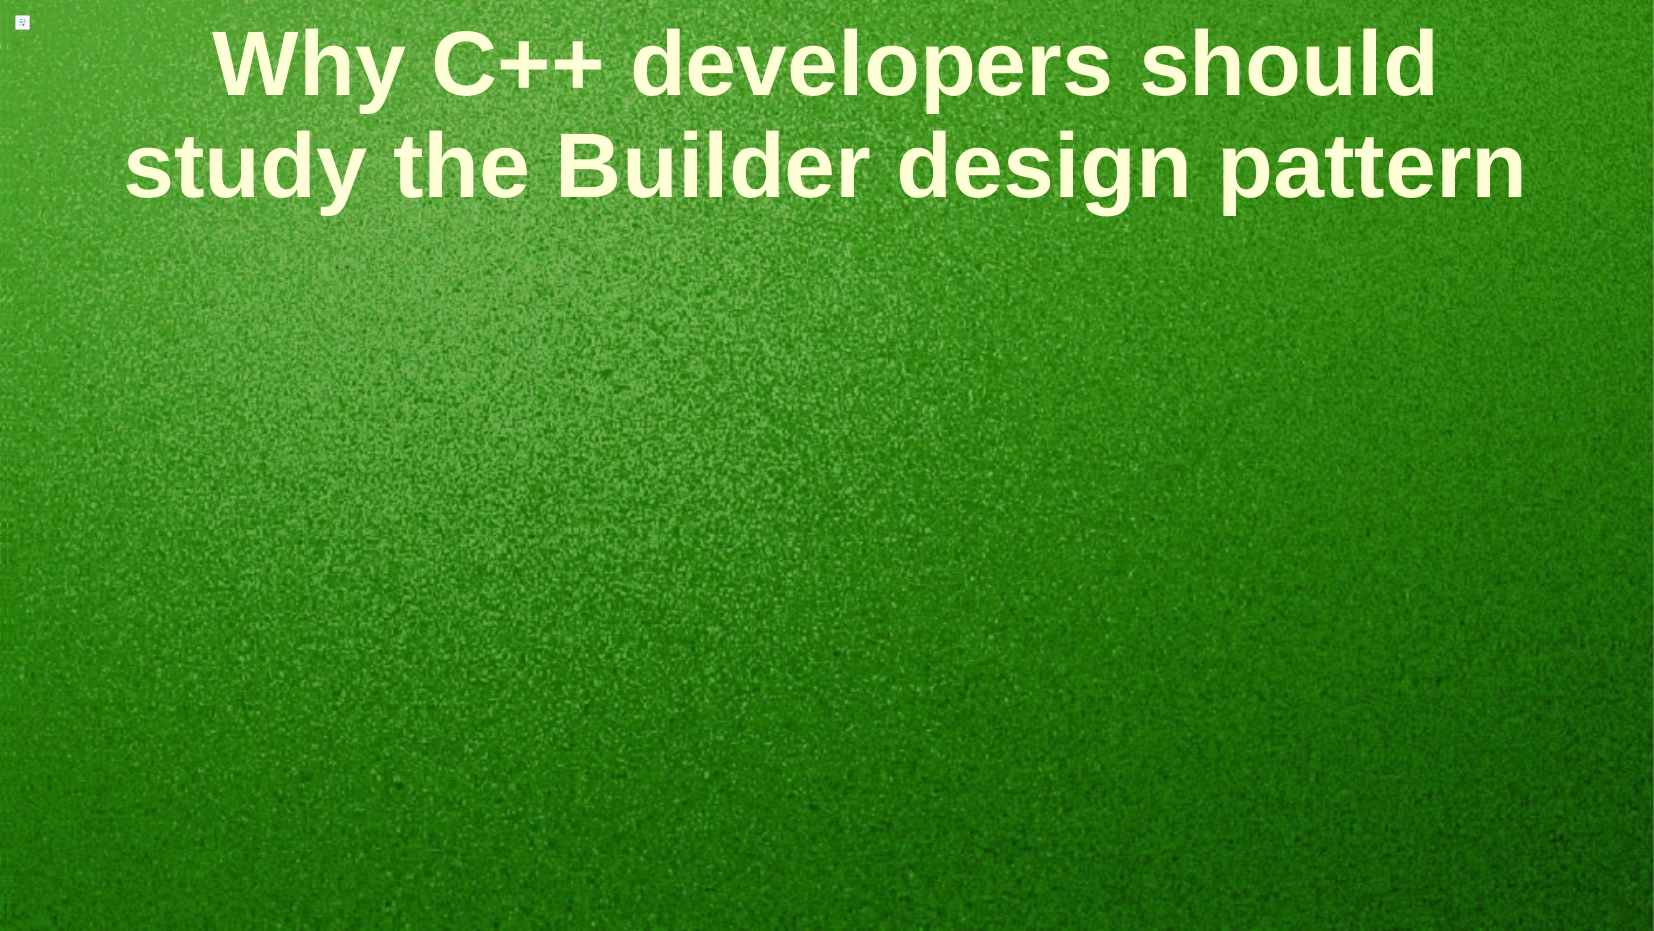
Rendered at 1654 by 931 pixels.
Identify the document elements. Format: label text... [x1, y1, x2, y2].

title Why C++ developers should study the Builder design pattern [82, 12, 1571, 217]
text_box [15, 15, 31, 31]
subtitle [82, 217, 1571, 869]
picture [0, 0, 1654, 931]
